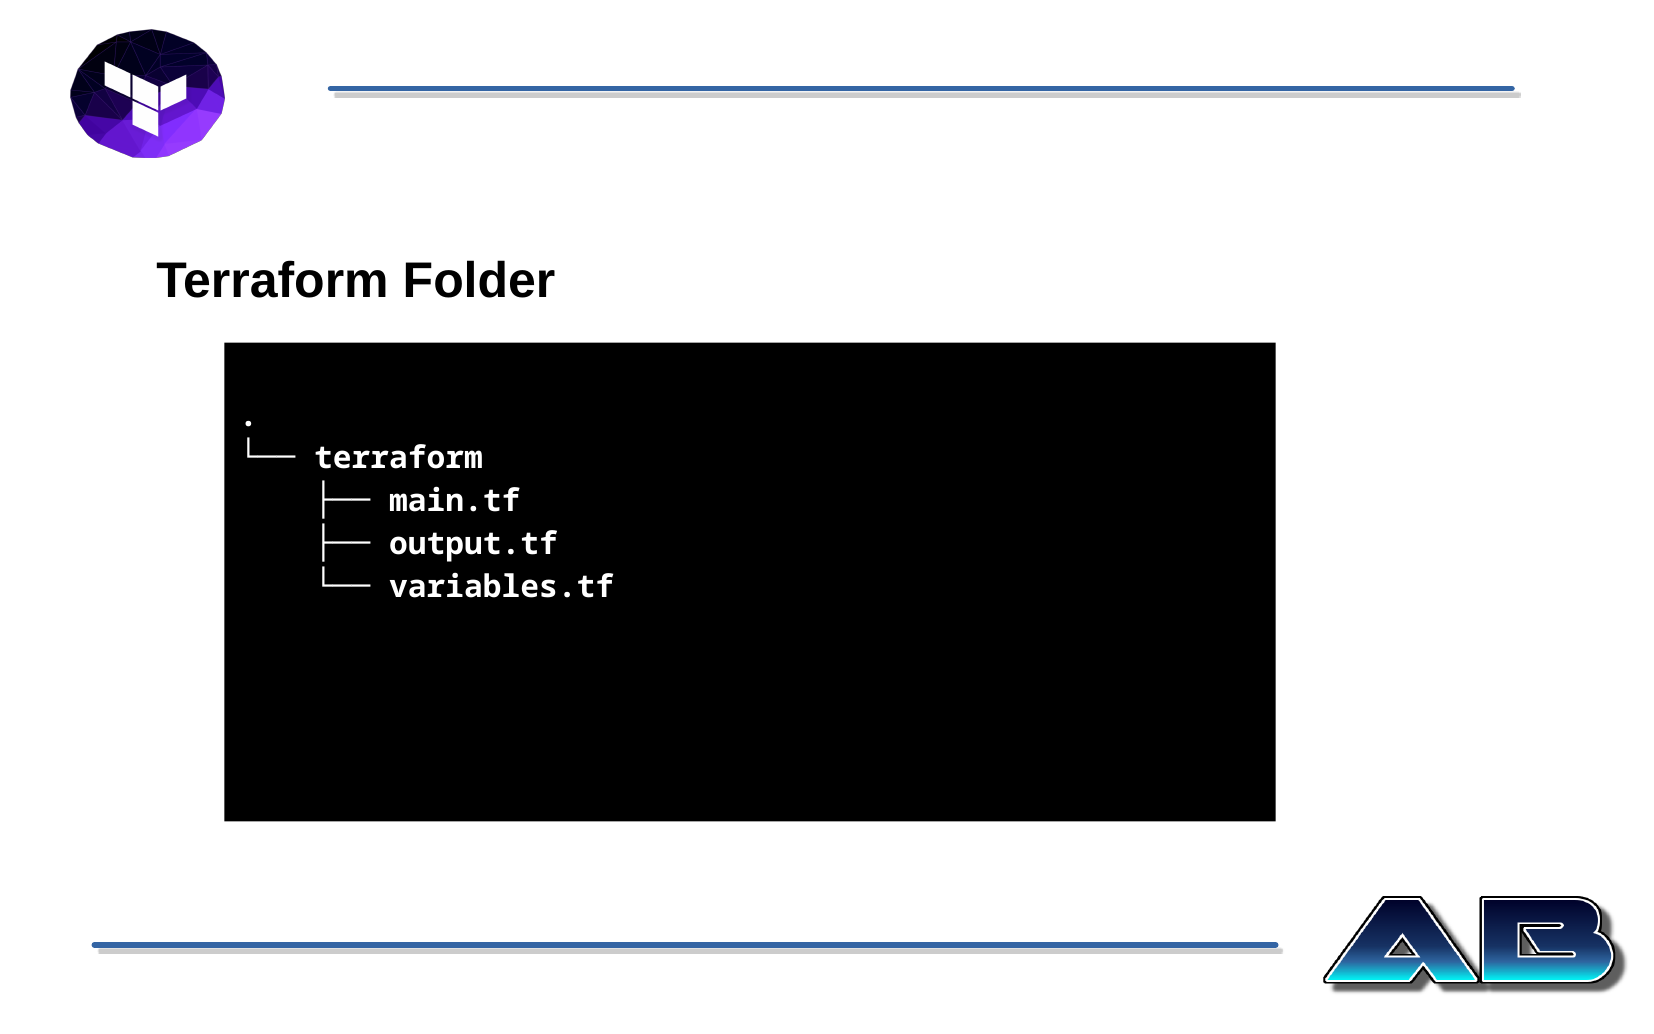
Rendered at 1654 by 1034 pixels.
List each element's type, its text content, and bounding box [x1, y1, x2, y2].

text_box . └── terraform ├── main.tf ├── output.tf └── variables.tf [224, 342, 1276, 822]
text_box Terraform Folder [141, 216, 1583, 822]
picture [70, 29, 225, 158]
picture [1322, 896, 1630, 996]
